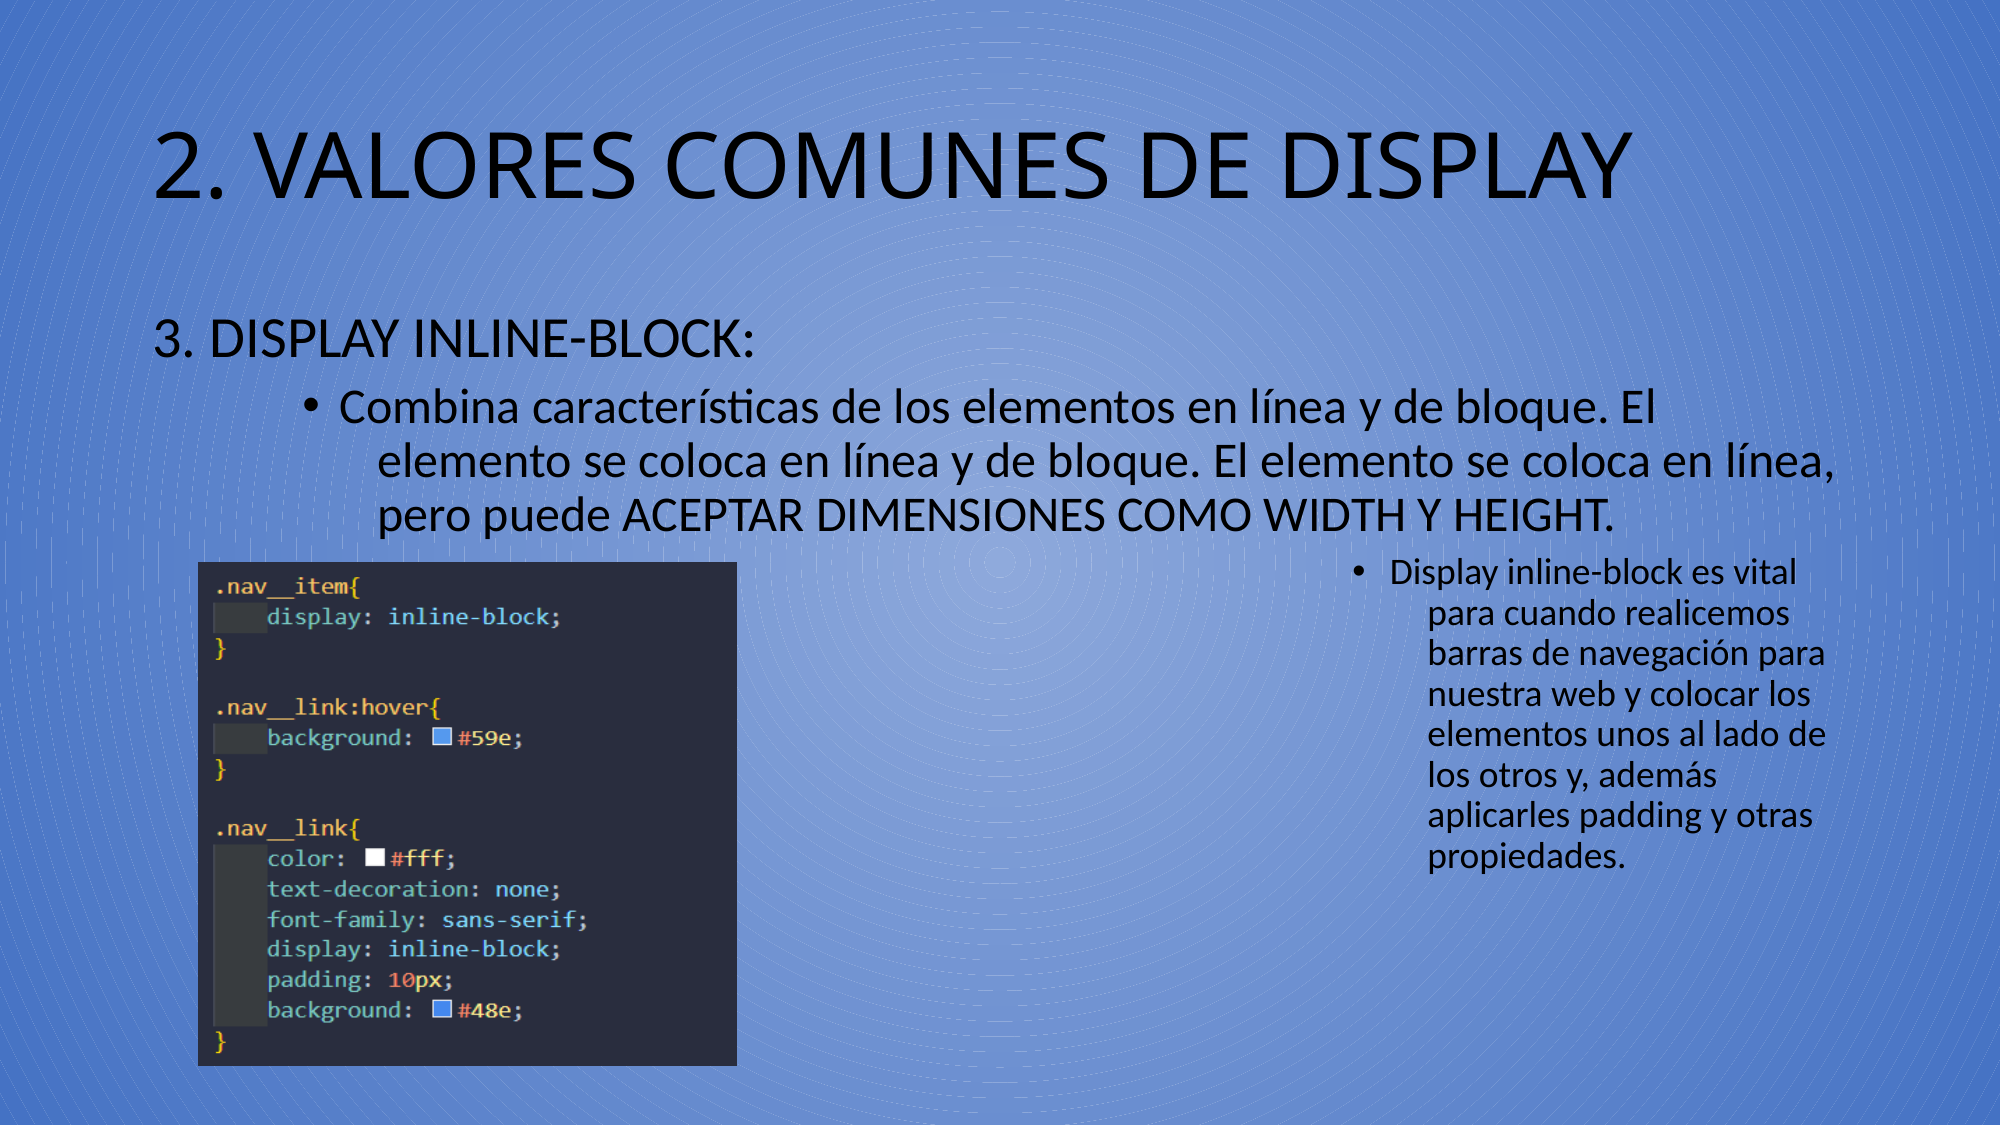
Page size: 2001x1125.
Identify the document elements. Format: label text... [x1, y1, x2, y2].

picture [198, 562, 737, 1066]
list 3. DISPLAY INLINE-BLOCK: Combina características de los elementos en línea y de bloque. El elemento se coloca en línea y de bloque. El elemento se coloca en línea, pero puede ACEPTAR DIMENSIONES COMO WIDTH Y HEIGHT. Display inline-block es vital para cuando realicemos barras de navegación para nuestra web y colocar los elementos unos al lado de los otros y, además aplicarles padding y otras propiedades. [137, 299, 1863, 1014]
title 2. VALORES COMUNES DE DISPLAY [137, 59, 1863, 278]
